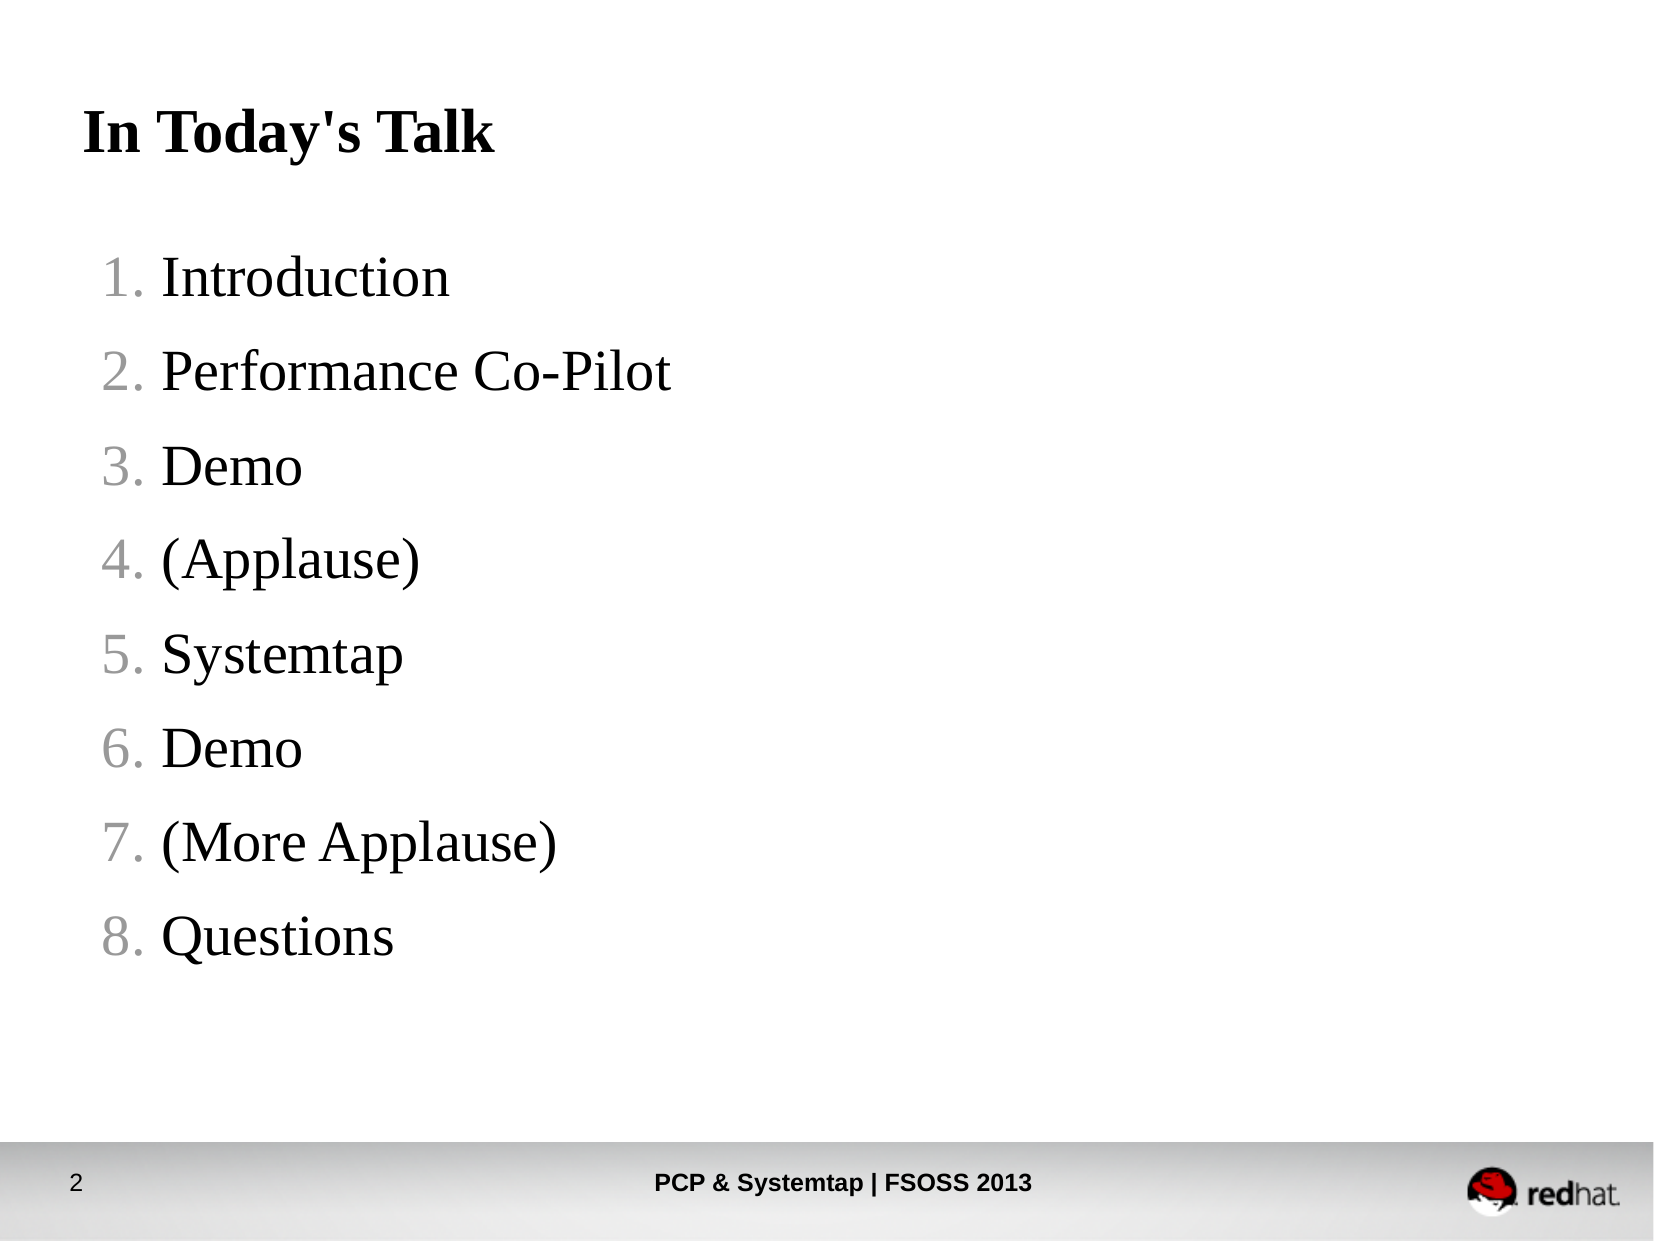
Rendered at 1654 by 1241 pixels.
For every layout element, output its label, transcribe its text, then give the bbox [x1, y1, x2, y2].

title In Today's Talk [82, 37, 1571, 226]
list Introduction Performance Co-Pilot Demo (Applause) Systemtap Demo (More Applause) Questions [86, 244, 1576, 1039]
picture [0, 1142, 1654, 1241]
